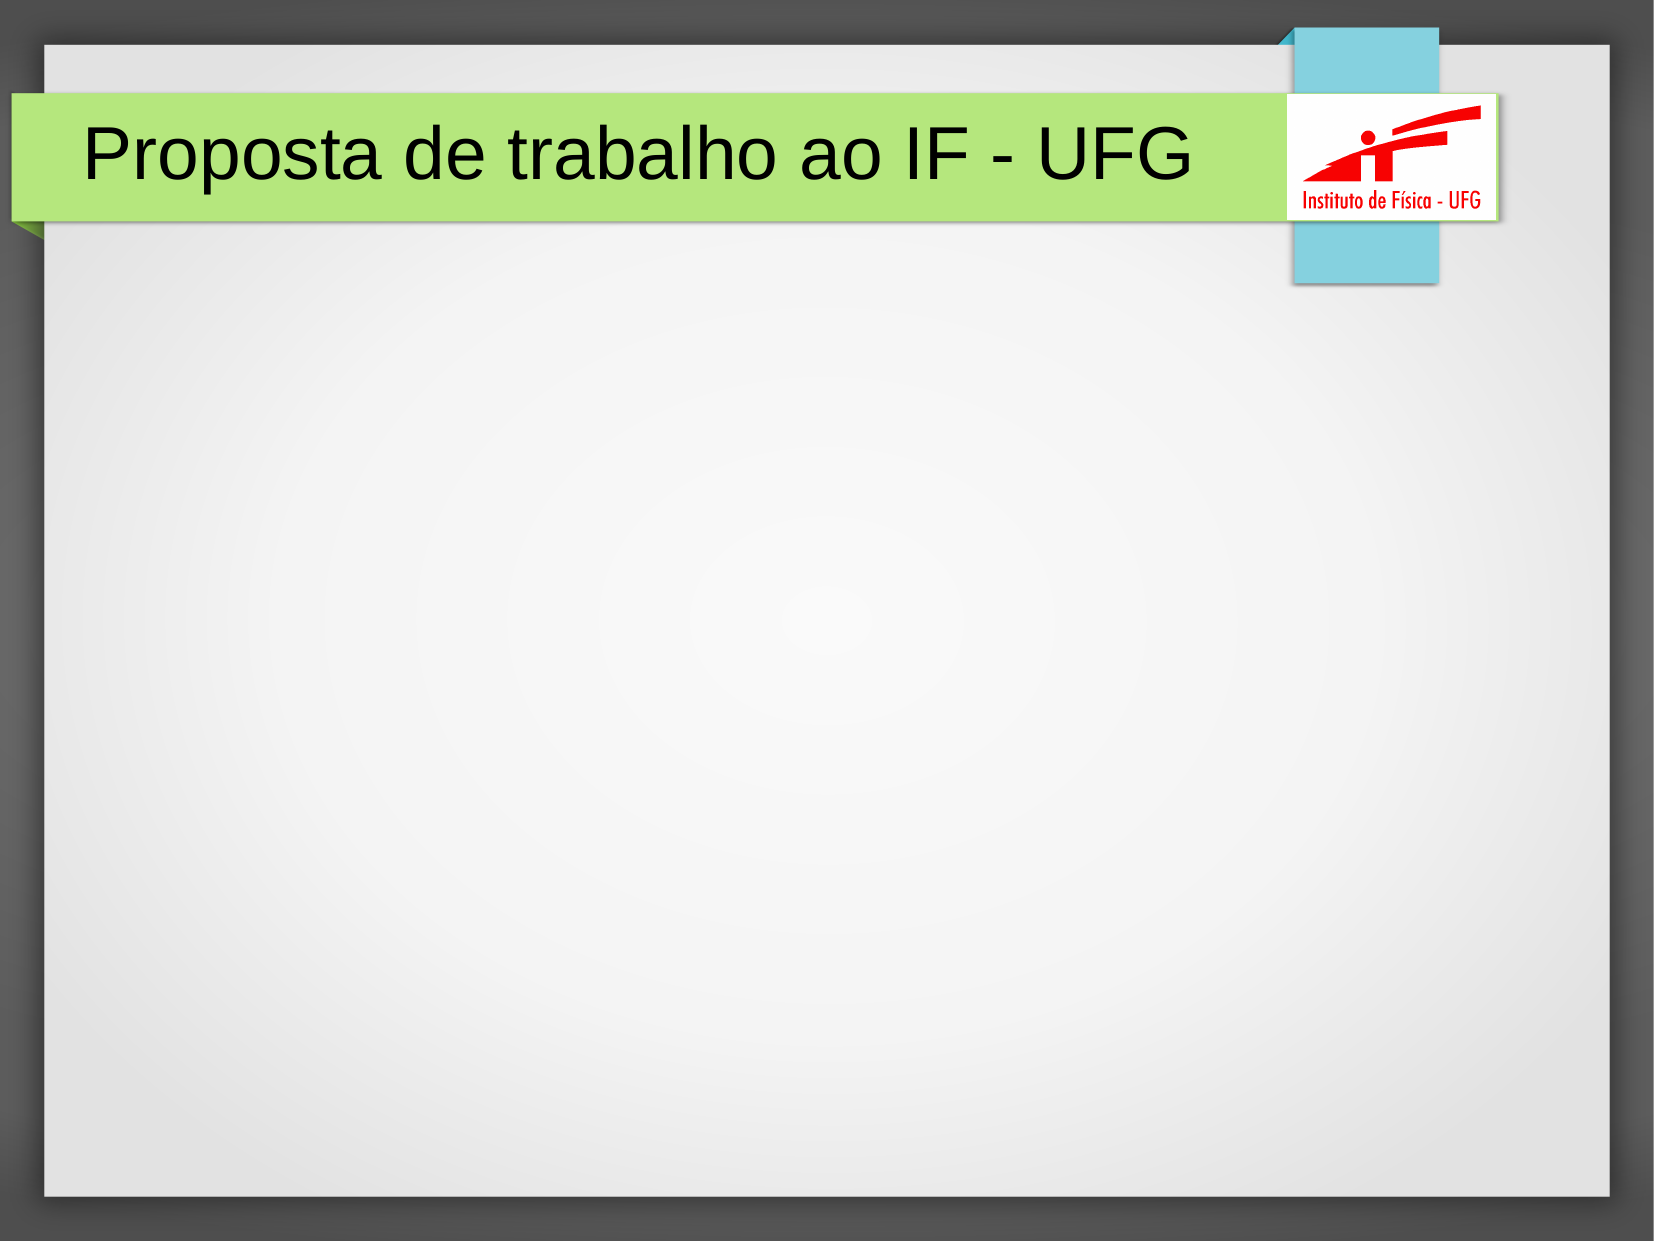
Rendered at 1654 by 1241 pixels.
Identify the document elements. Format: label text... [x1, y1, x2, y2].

title Proposta de trabalho ao IF - UFG [82, 94, 1264, 213]
picture [0, 0, 1654, 1241]
